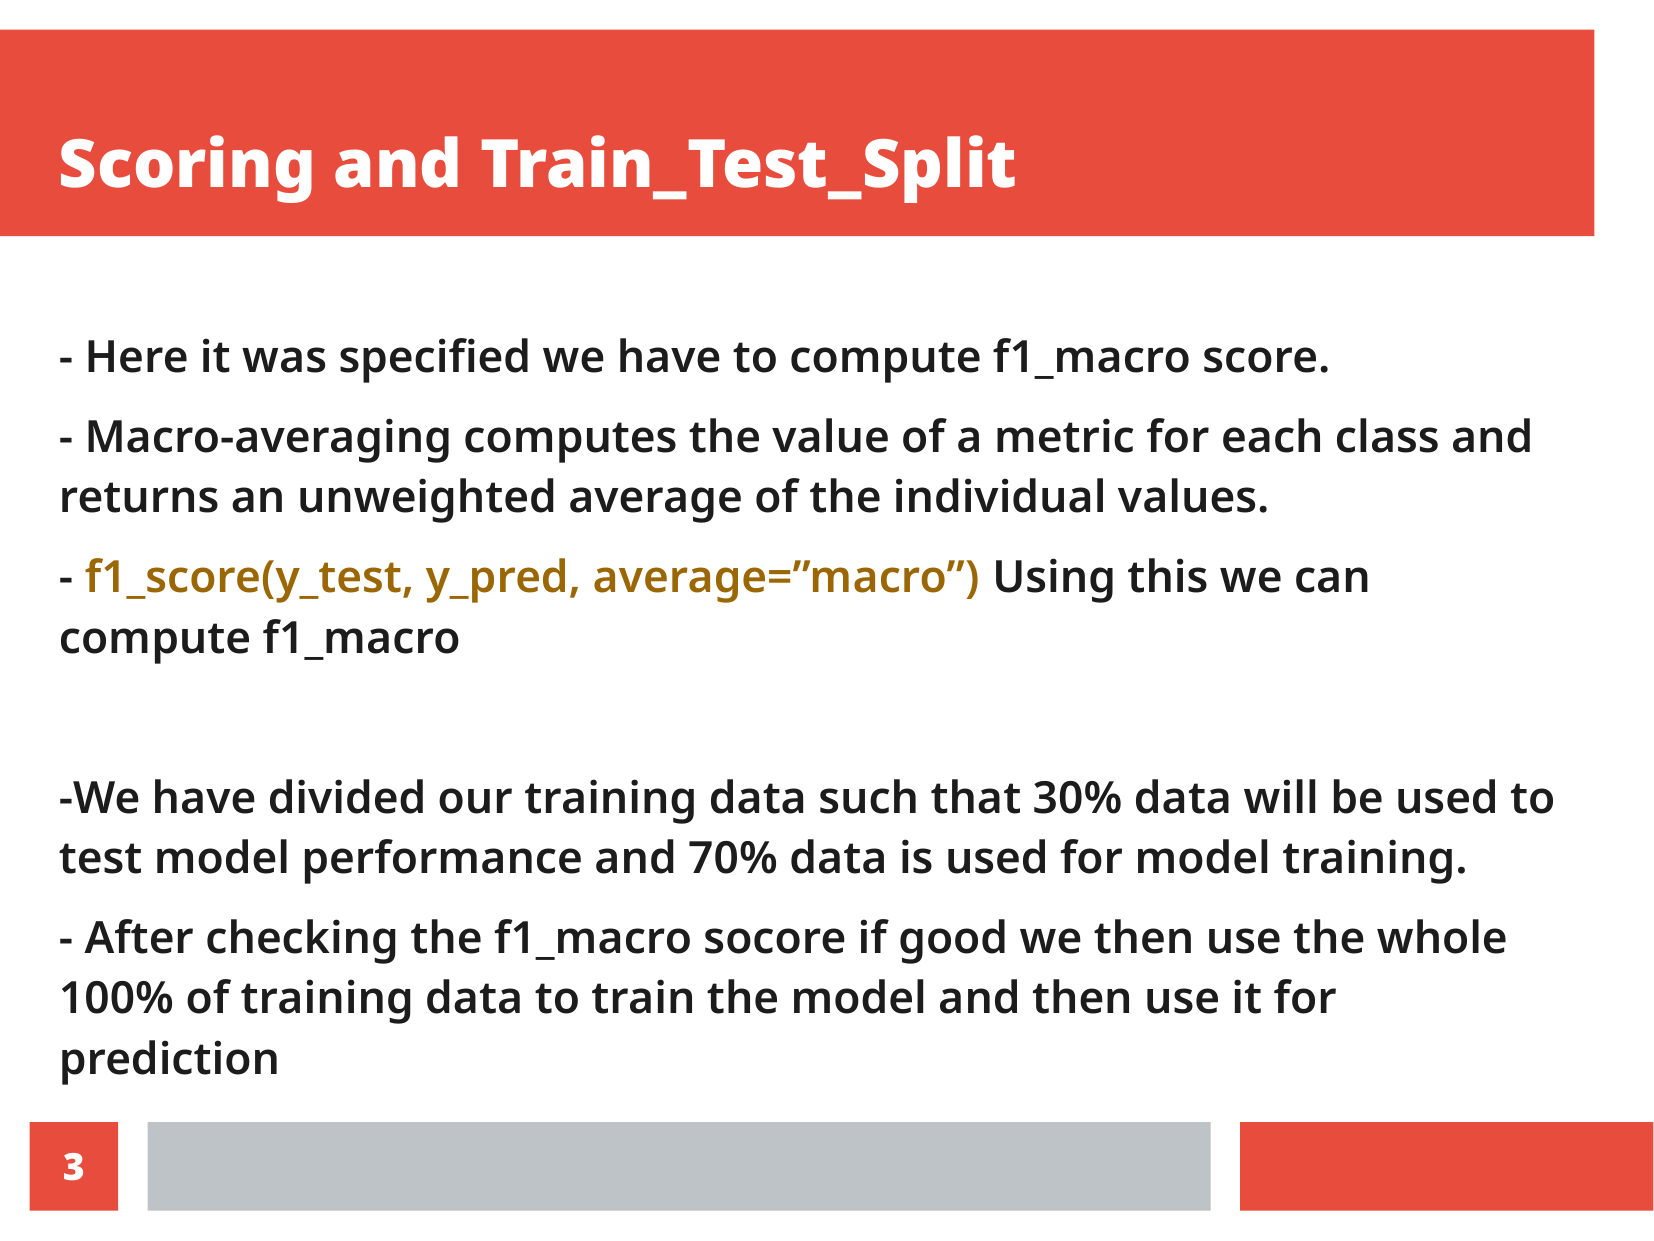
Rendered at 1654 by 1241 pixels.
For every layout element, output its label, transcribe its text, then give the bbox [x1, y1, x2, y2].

list - Here it was specified we have to compute f1_macro score. - Macro-averaging computes the value of a metric for each class and returns an unweighted average of the individual values. - f1_score(y_test, y_pred, average=”macro”) Using this we can compute f1_macro -We have divided our training data such that 30% data will be used to test model performance and 70% data is used for model training. - After checking the f1_macro socore if good we then use the whole 100% of training data to train the model and then use it for prediction [59, 324, 1565, 1093]
title Scoring and Train_Test_Split [59, 59, 1595, 207]
